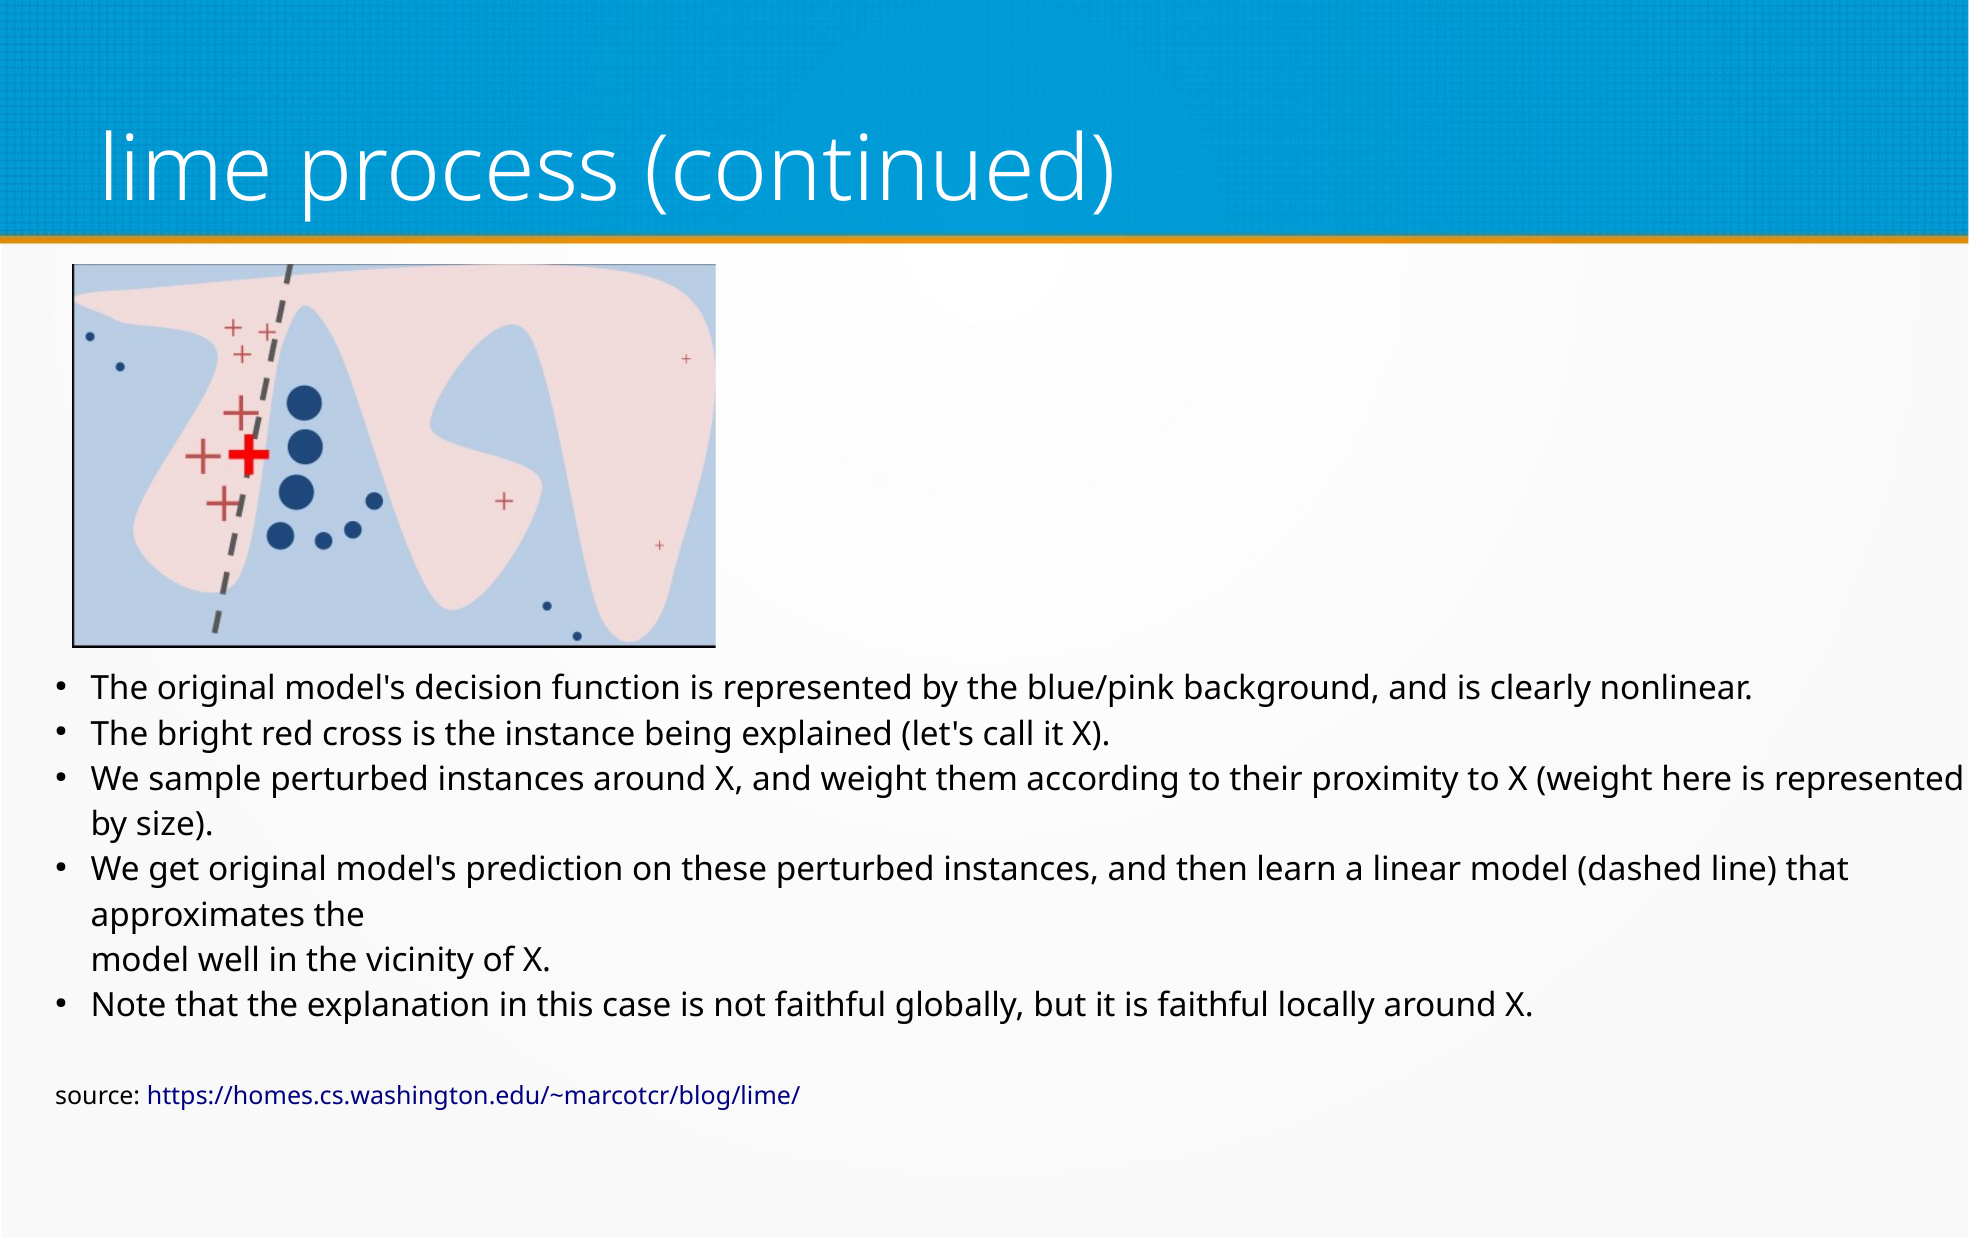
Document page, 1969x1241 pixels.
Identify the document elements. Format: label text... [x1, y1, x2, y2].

list [1432, 683, 1442, 694]
list [740, 683, 749, 688]
list [927, 683, 937, 694]
list [1113, 683, 1123, 694]
list [1189, 683, 1199, 694]
list [1646, 683, 1655, 694]
list [985, 683, 994, 694]
list [1261, 683, 1271, 694]
title lime process (continued) [98, 19, 1870, 227]
list [589, 683, 598, 694]
list [1335, 683, 1344, 694]
list [320, 683, 330, 694]
list [507, 683, 517, 694]
list [1142, 683, 1151, 694]
list [760, 683, 770, 694]
list [792, 683, 801, 688]
list [1625, 683, 1635, 694]
list [117, 306, 1880, 694]
list [204, 683, 214, 694]
list [1413, 683, 1422, 694]
list [290, 683, 298, 694]
list [827, 683, 836, 688]
list [1294, 683, 1304, 694]
list [645, 683, 655, 694]
list [439, 683, 448, 688]
list [134, 683, 143, 688]
list [161, 683, 171, 694]
list [1081, 683, 1090, 688]
list [666, 683, 675, 694]
list [1032, 683, 1042, 694]
list [847, 683, 856, 694]
list [528, 683, 537, 694]
list [360, 683, 369, 688]
list [1605, 683, 1614, 694]
list [1355, 683, 1365, 694]
list [897, 683, 907, 694]
list [1519, 683, 1528, 688]
list [234, 683, 243, 694]
list [117, 683, 123, 694]
picture [0, 233, 1969, 1241]
text_box The original model's decision function is represented by the blue/pink background, and is clearly nonlinear. The bright red cross is the instance being explained (let's call it X). We sample perturbed instances around X, and weight them according to their proximity to X (weight here is represented by size). We get original model's prediction on these perturbed instances, and then learn a linear model (dashed line) that approximates the model well in the vicinity of X. Note that the explanation in this case is not faithful globally, but it is faithful locally around X. source: https://homes.cs.washington.edu/~marcotcr/blog/lime/ [49, 694, 1969, 1133]
list [419, 683, 429, 694]
list [340, 683, 350, 694]
list [1004, 683, 1013, 688]
list [301, 683, 310, 694]
list [1703, 683, 1712, 688]
list [1683, 683, 1692, 694]
list [878, 683, 887, 688]
